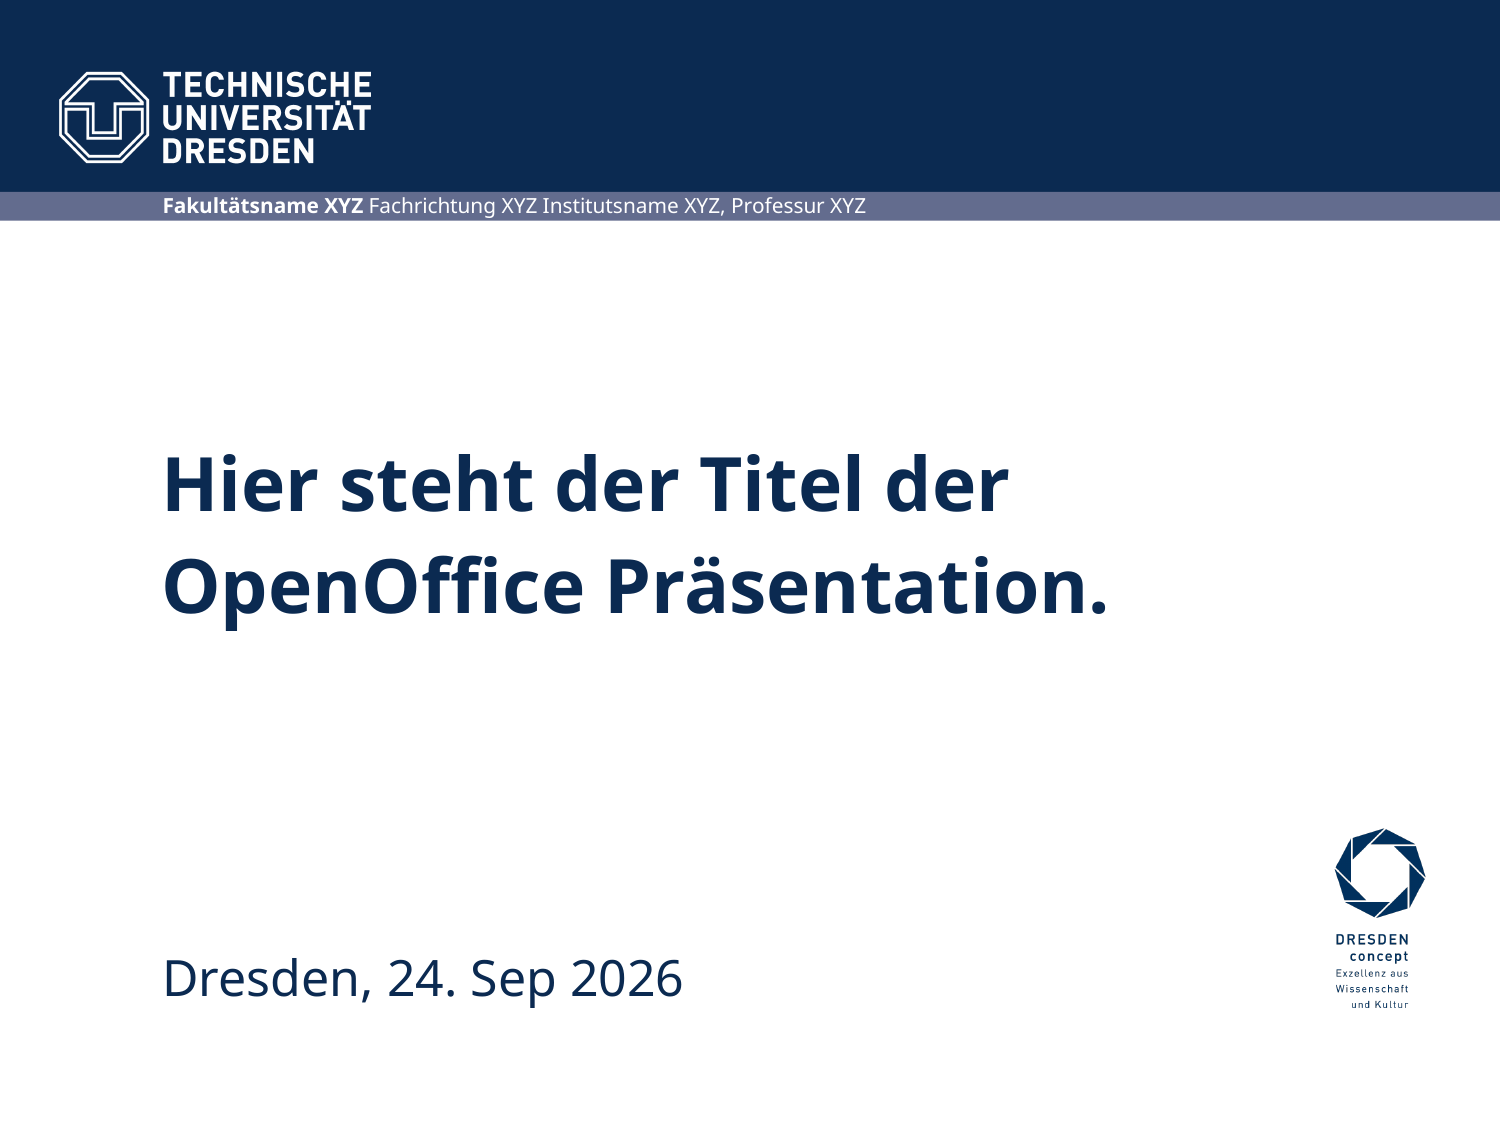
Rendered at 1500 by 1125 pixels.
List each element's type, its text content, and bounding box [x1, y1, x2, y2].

text_box Fakultätsname XYZ Fachrichtung XYZ Institutsname XYZ, Professur XYZ [162, 196, 1388, 222]
picture [58, 71, 371, 164]
picture [1328, 822, 1430, 1016]
subtitle Dresden, 16. Mai 2012 [162, 924, 1388, 1038]
title Hier steht der Titel der OpenOffice Präsentation. [161, 442, 1393, 633]
